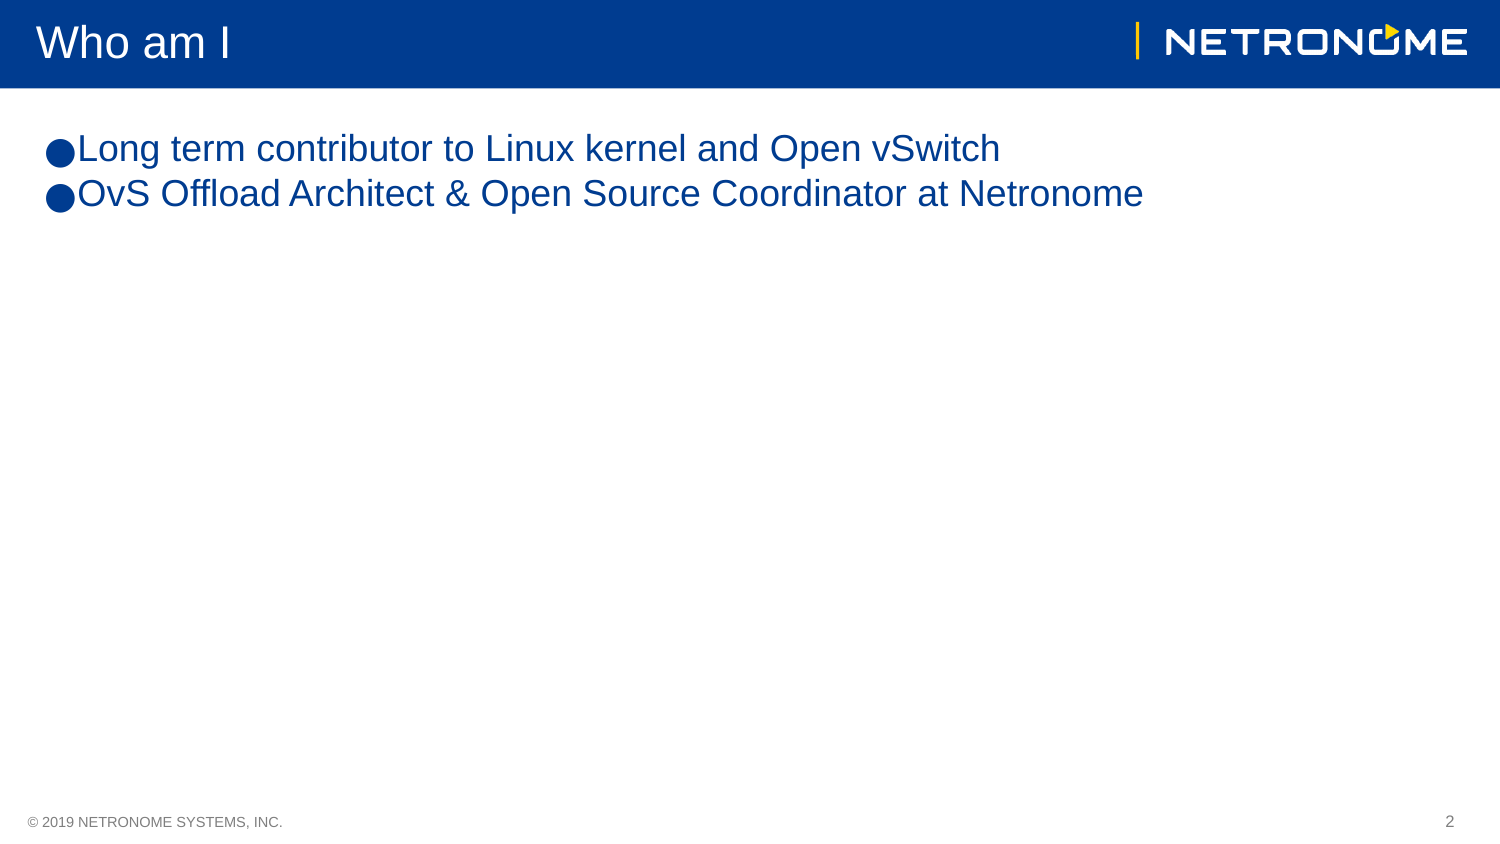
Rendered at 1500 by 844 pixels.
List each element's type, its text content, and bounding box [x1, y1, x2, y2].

picture [1162, 21, 1473, 62]
list Long term contributor to Linux kernel and Open vSwitch OvS Offload Architect & Open Source Coordinator at Netronome [24, 109, 1463, 772]
title Who am I [20, 0, 1113, 89]
